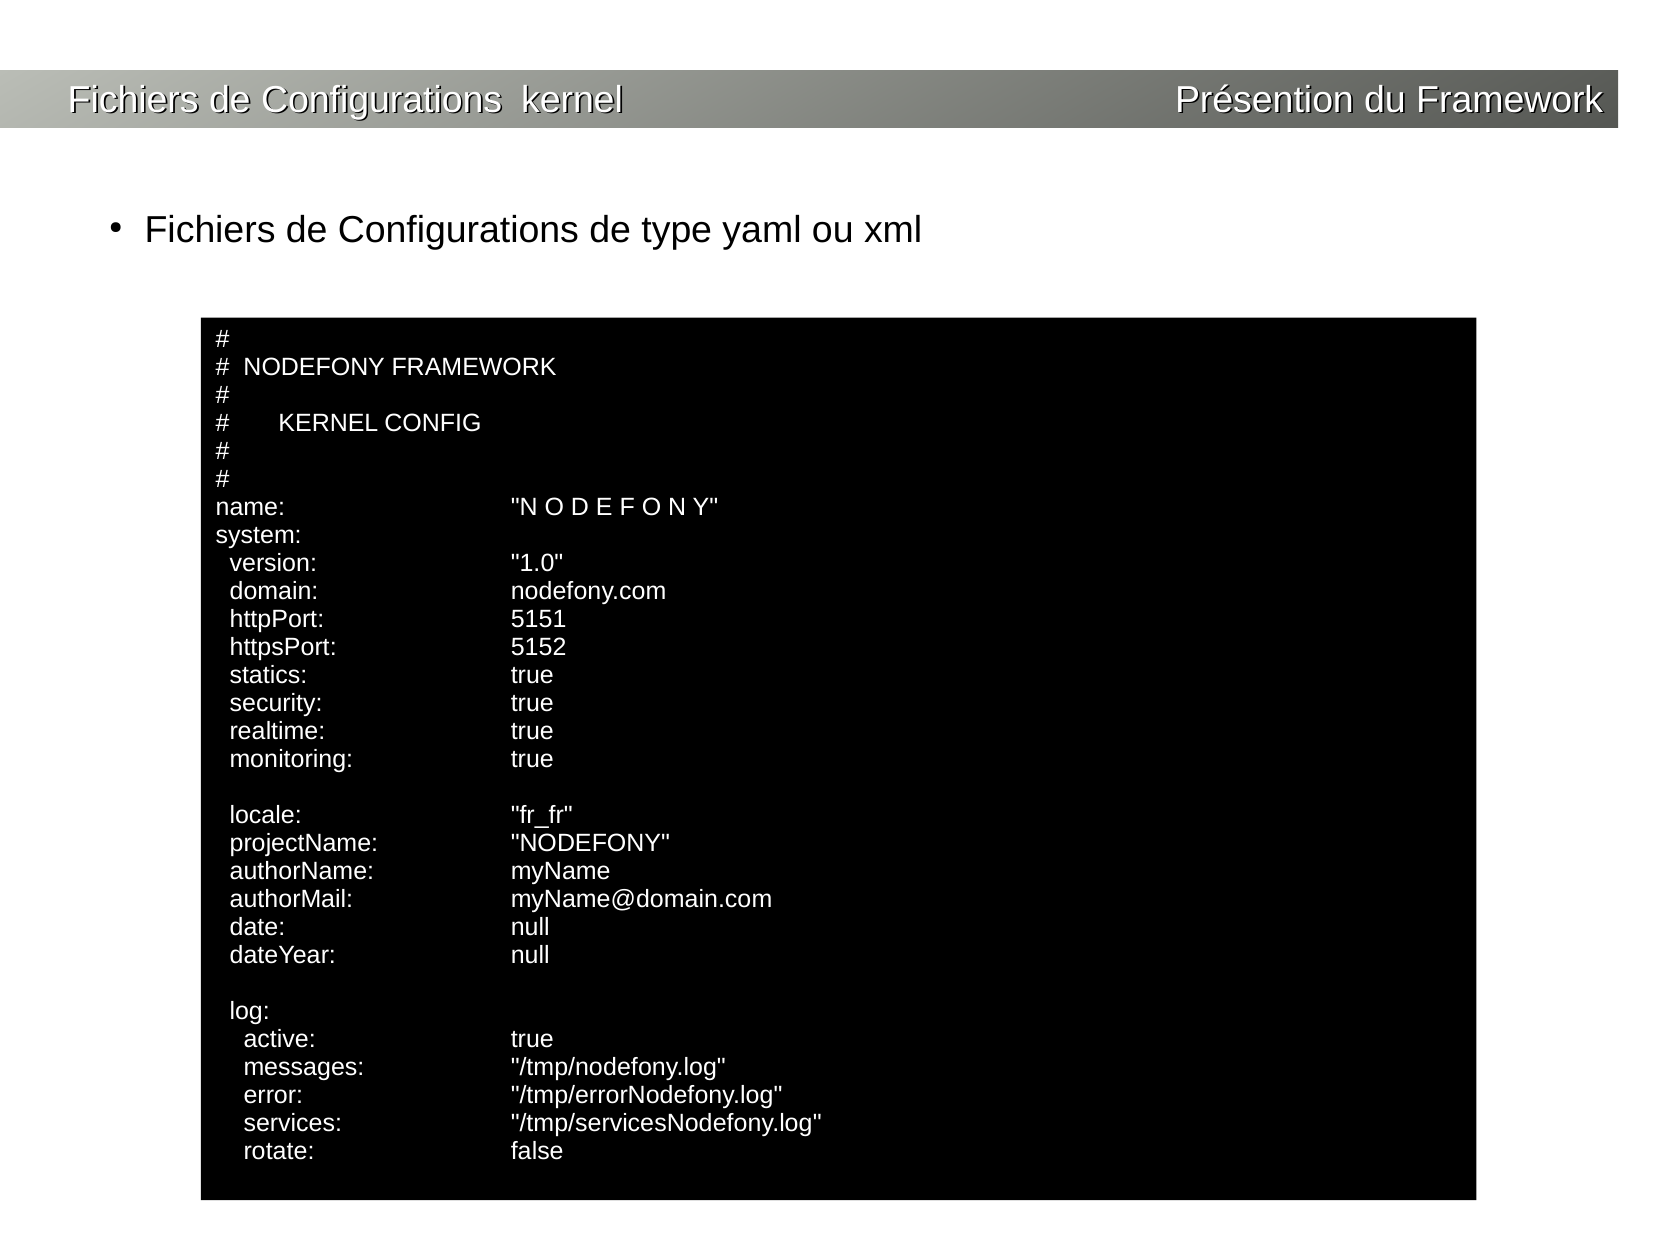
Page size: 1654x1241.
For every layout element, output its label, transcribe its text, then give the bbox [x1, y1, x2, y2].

text_box # # NODEFONY FRAMEWORK # # KERNEL CONFIG # # name: "N O D E F O N Y" system: version: "1.0" domain: nodefony.com httpPort: 5151 httpsPort: 5152 statics: true security: true realtime: true monitoring: true locale: "fr_fr" projectName: "NODEFONY" authorName: myName authorMail: myName@domain.com date: null dateYear: null log: active: true messages: "/tmp/nodefony.log" error: "/tmp/errorNodefony.log" services: "/tmp/servicesNodefony.log" rotate: false [200, 317, 1477, 1193]
text_box Fichiers de Configurations kernel Présention du Framework [0, 70, 1619, 128]
text_box Fichiers de Configurations de type yaml ou xml [94, 200, 1607, 1170]
